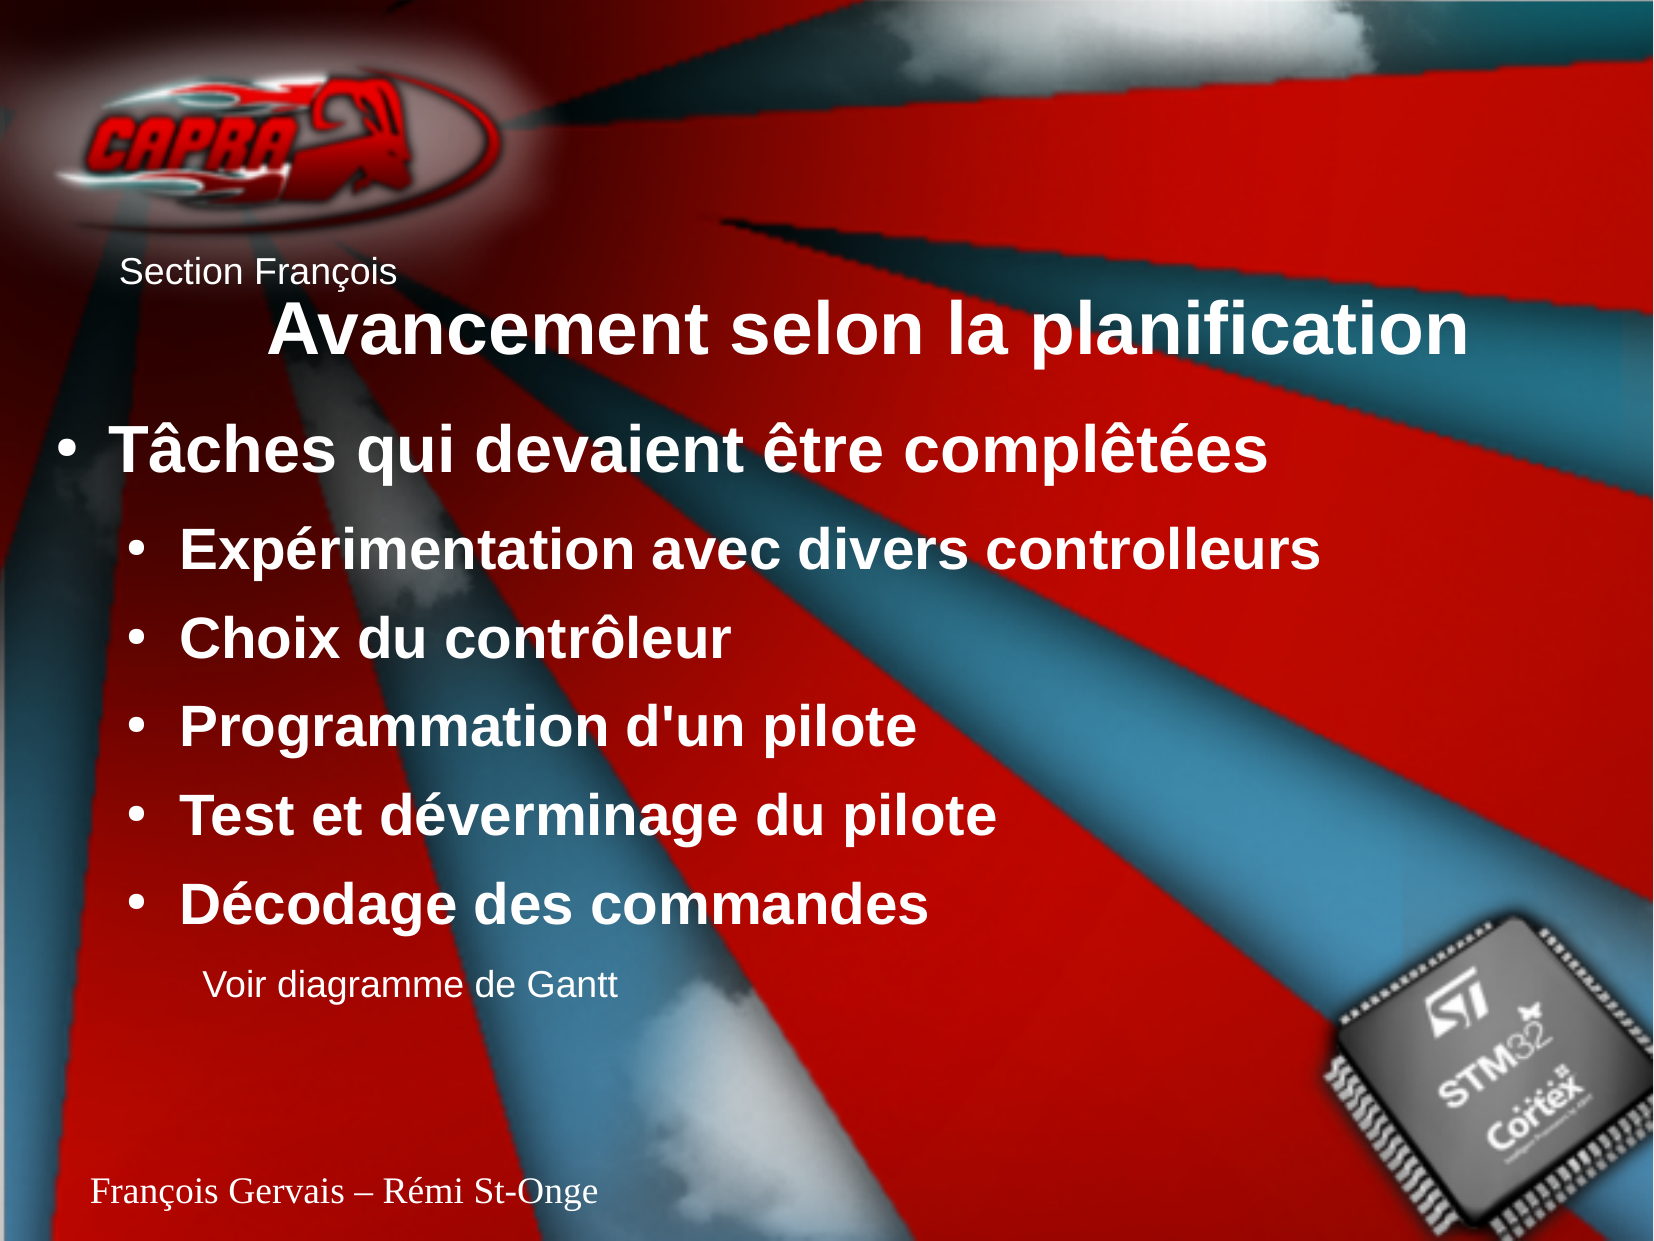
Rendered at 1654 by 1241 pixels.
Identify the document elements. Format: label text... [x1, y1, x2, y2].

text_box Section François [104, 243, 413, 301]
picture [0, 0, 1654, 1241]
title Avancement selon la planification [124, 225, 1613, 433]
text_box François Gervais – Rémi St-Onge [75, 1162, 614, 1219]
text_box Voir diagramme de Gantt [187, 955, 634, 1013]
list Tâches qui devaient être complêtées Expérimentation avec divers controlleurs Choix du contrôleur Programmation d'un pilote Test et déverminage du pilote Décodage des commandes [37, 412, 1526, 1157]
